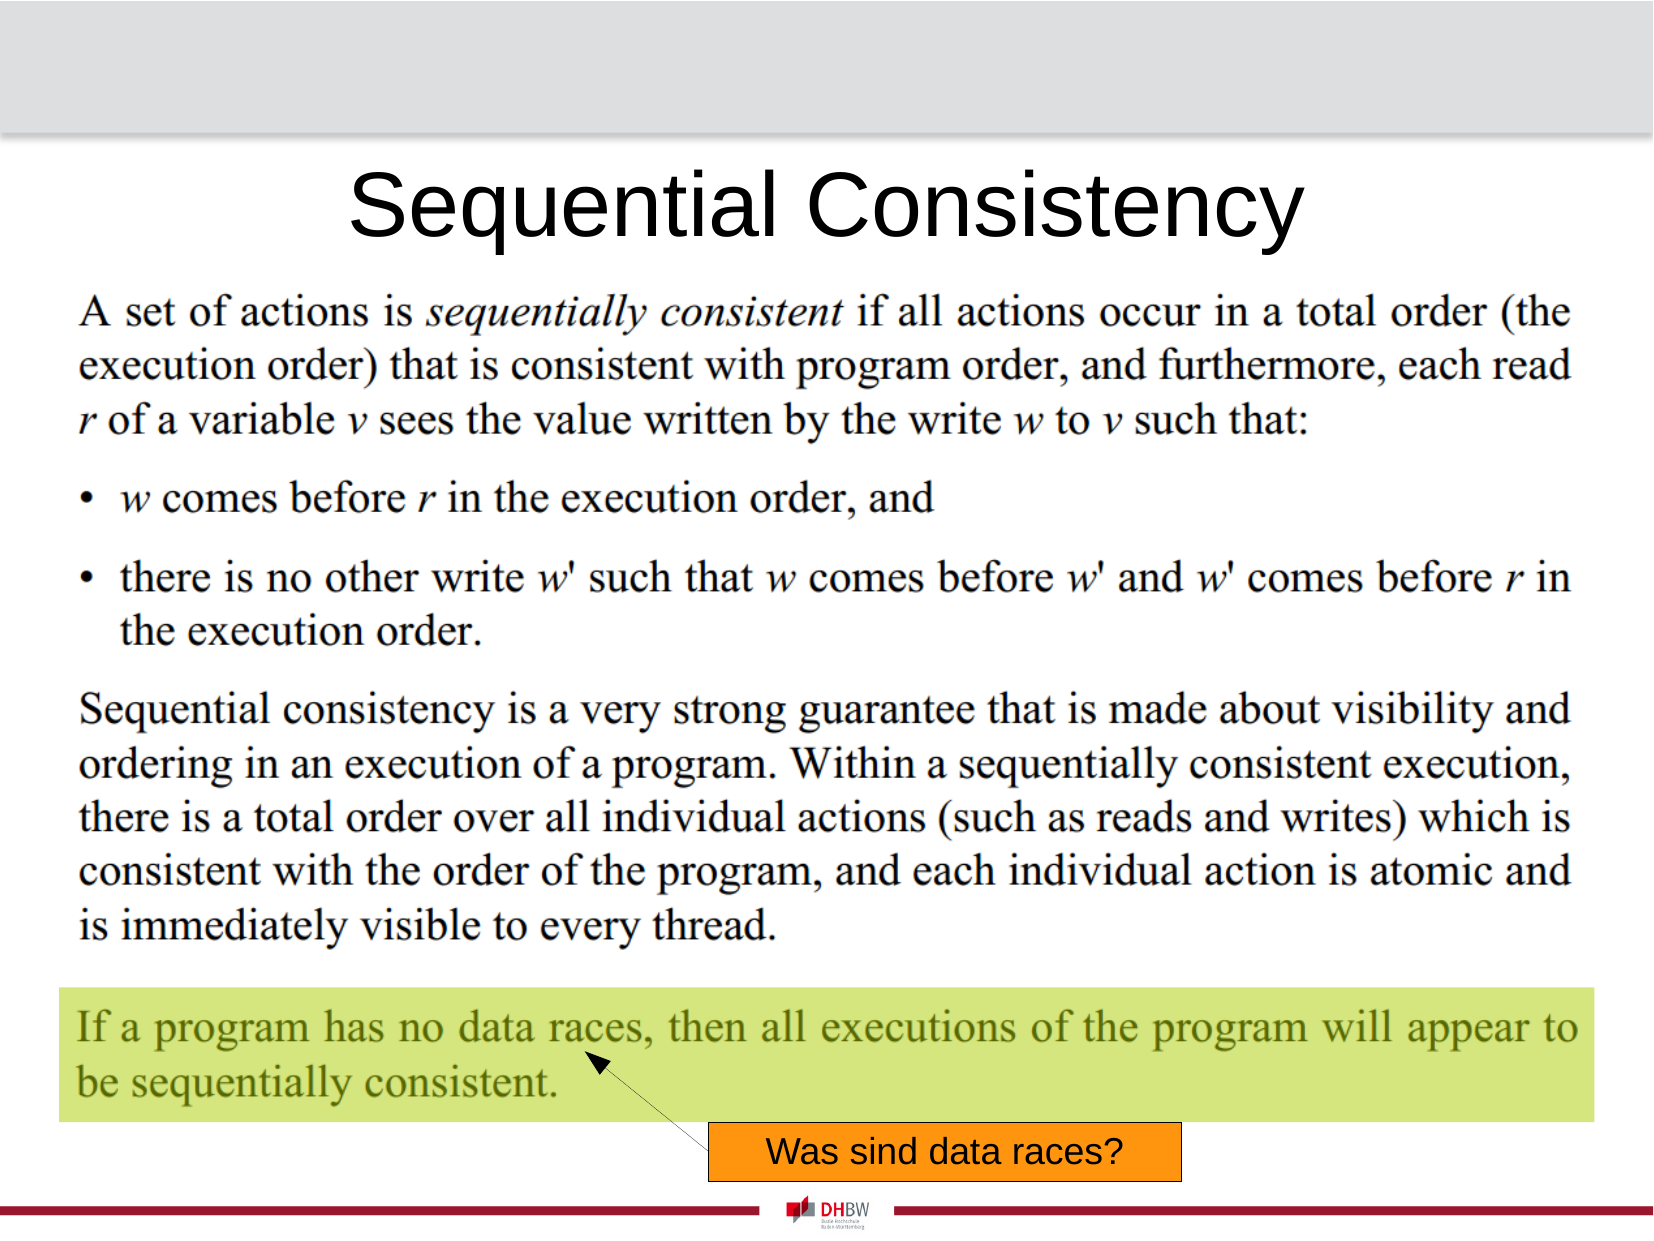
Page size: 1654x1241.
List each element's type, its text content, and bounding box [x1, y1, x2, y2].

text_box Was sind data races? [708, 1122, 1182, 1182]
text_box [59, 987, 1595, 1123]
picture [0, 1, 1654, 1237]
title Sequential Consistency [82, 49, 1571, 257]
